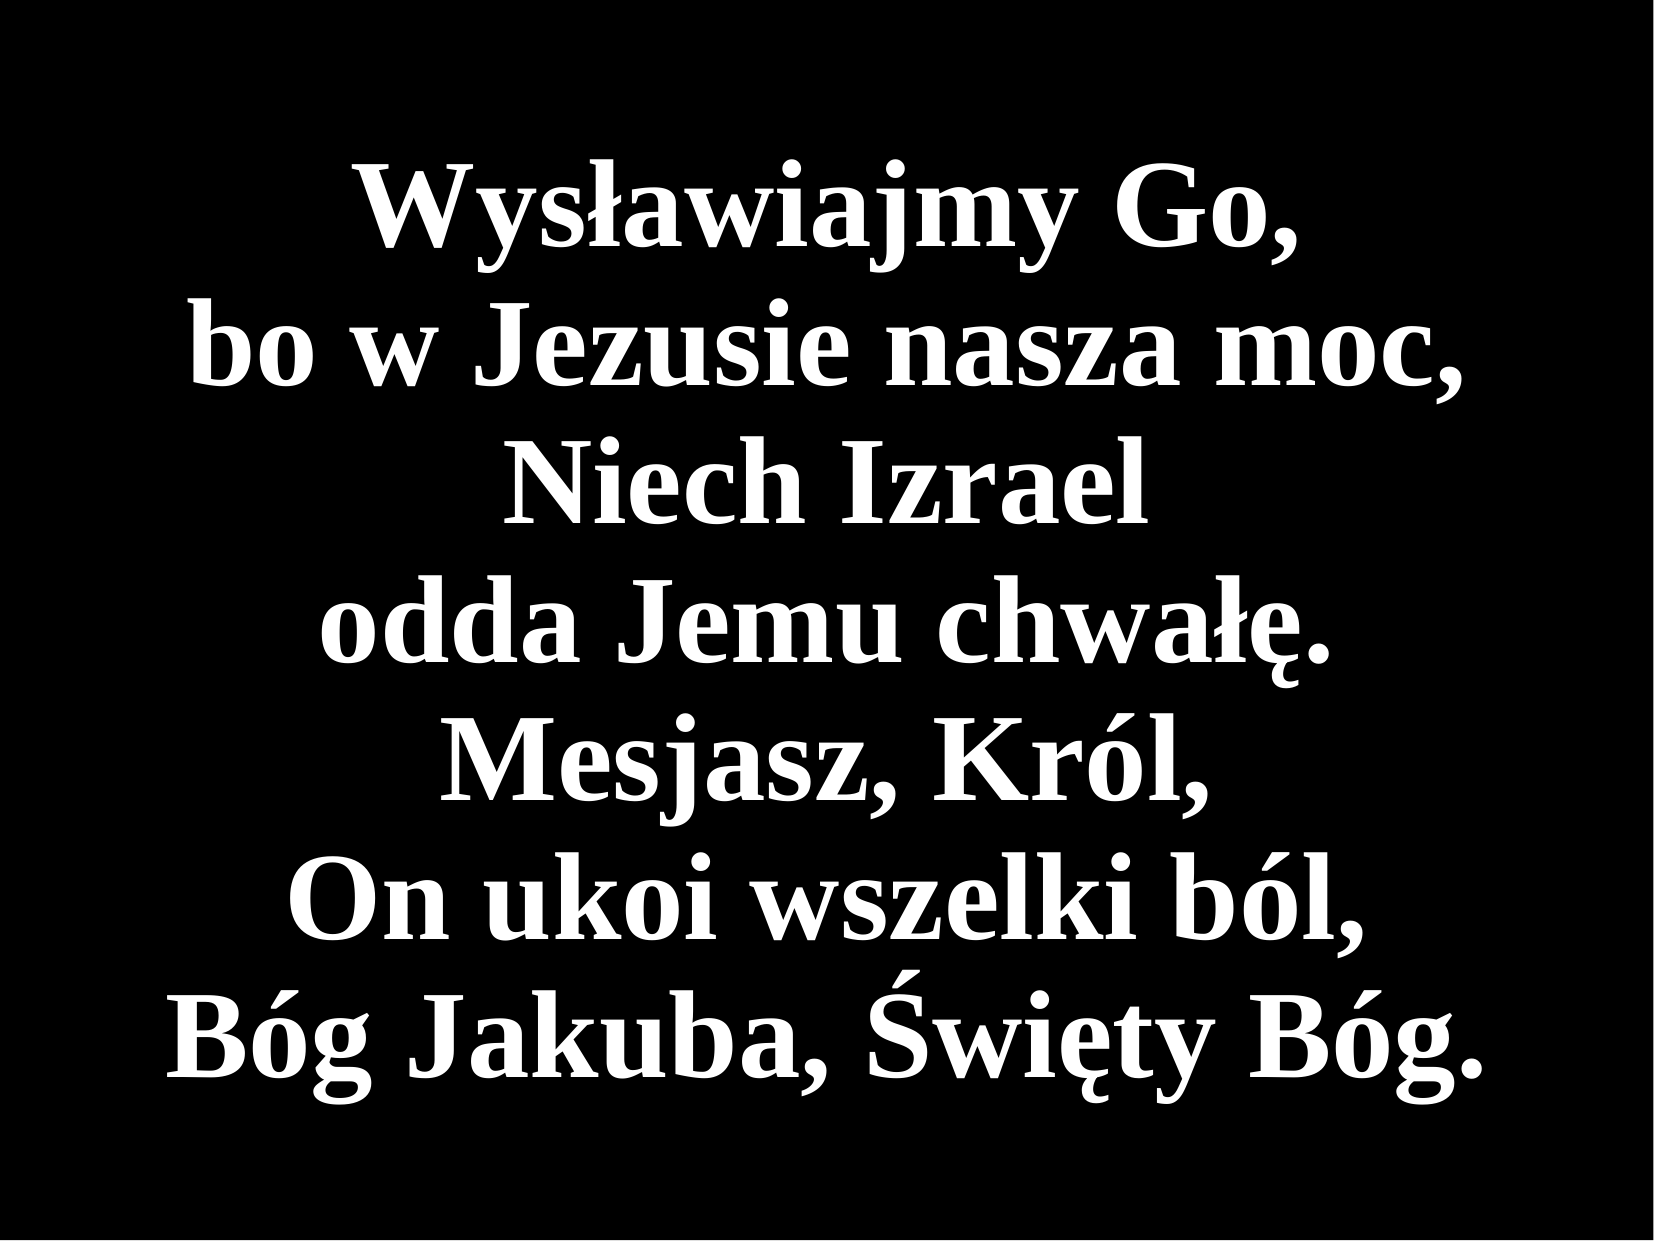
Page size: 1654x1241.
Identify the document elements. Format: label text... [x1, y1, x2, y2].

title Wysławiajmy Go, bo w Jezusie nasza moc, Niech Izrael odda Jemu chwałę. Mesjasz, Król, On ukoi wszelki ból, Bóg Jakuba, Święty Bóg. [0, 0, 1654, 1241]
